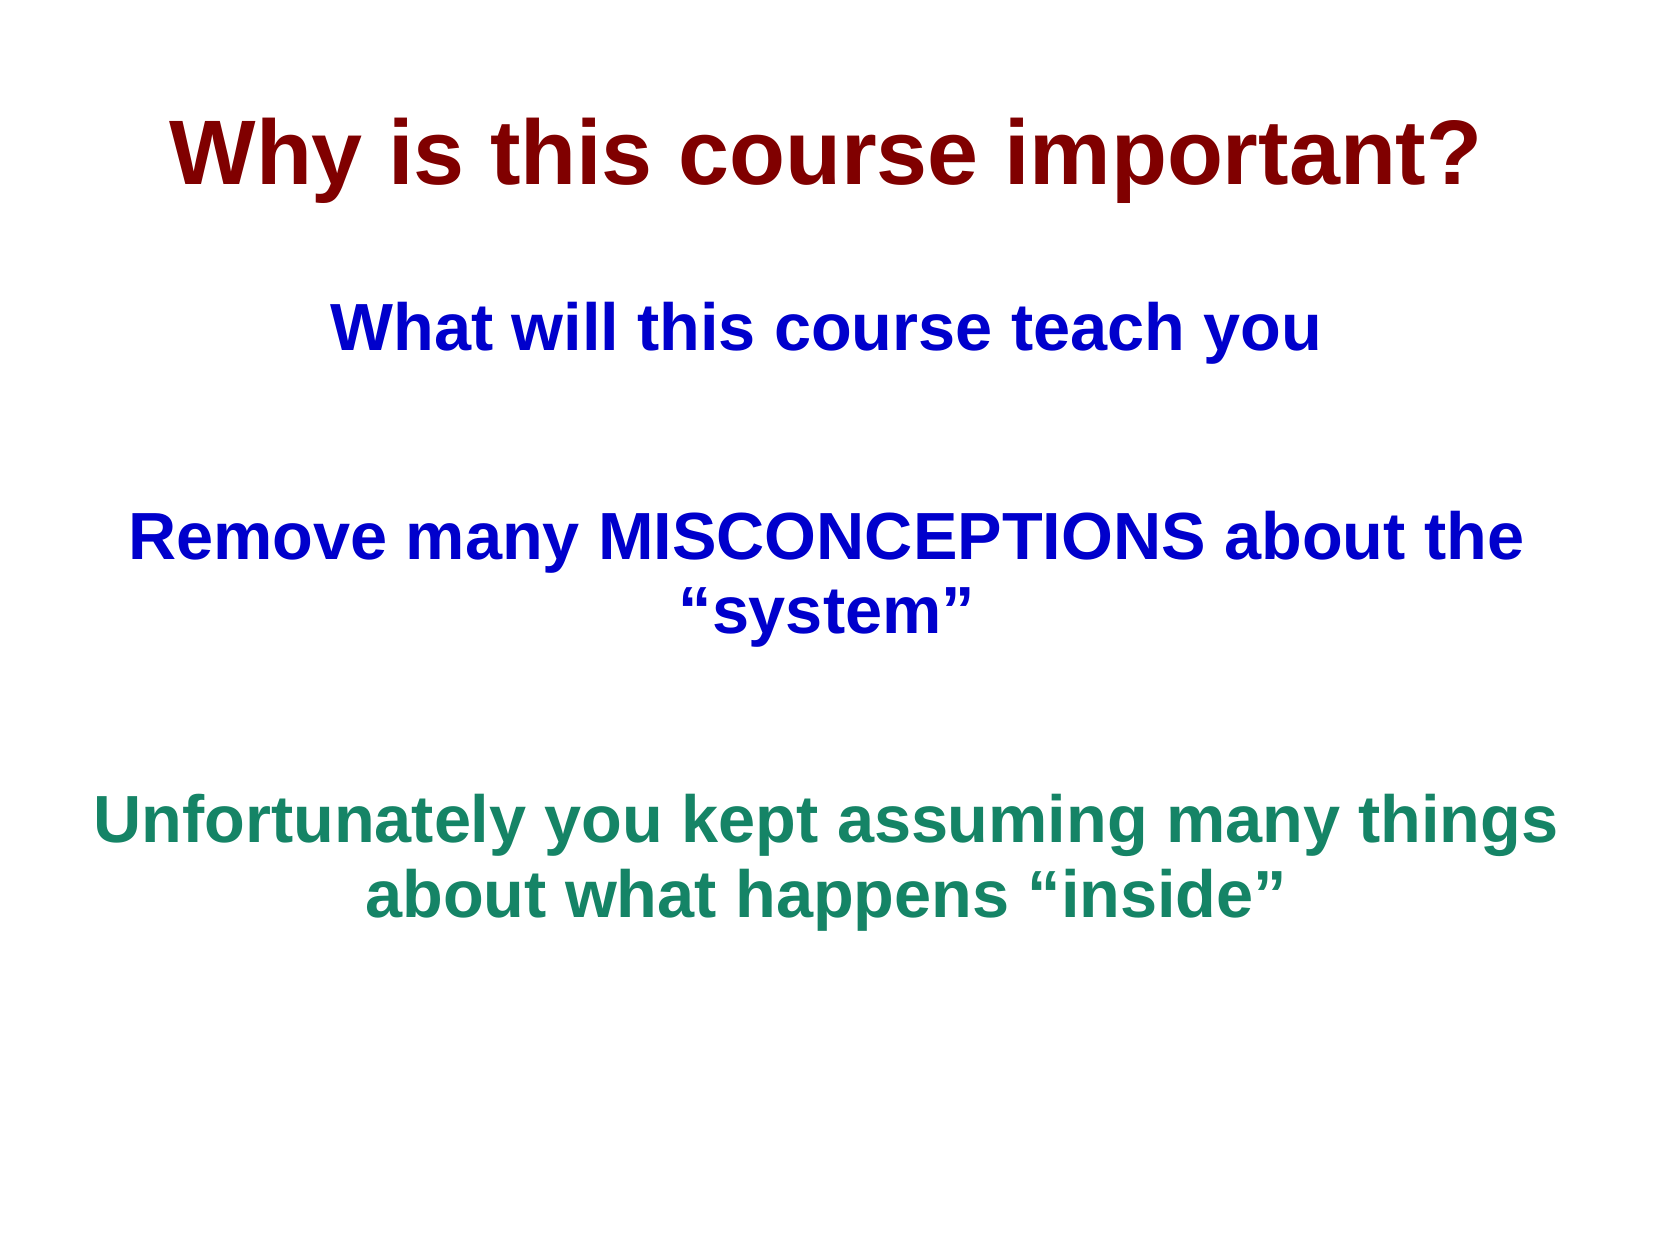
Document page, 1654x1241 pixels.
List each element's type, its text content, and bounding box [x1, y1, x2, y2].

title Why is this course important? [82, 49, 1571, 257]
list What will this course teach you Remove many MISCONCEPTIONS about the “system” Unfortunately you kept assuming many things about what happens “inside” [82, 290, 1571, 1010]
